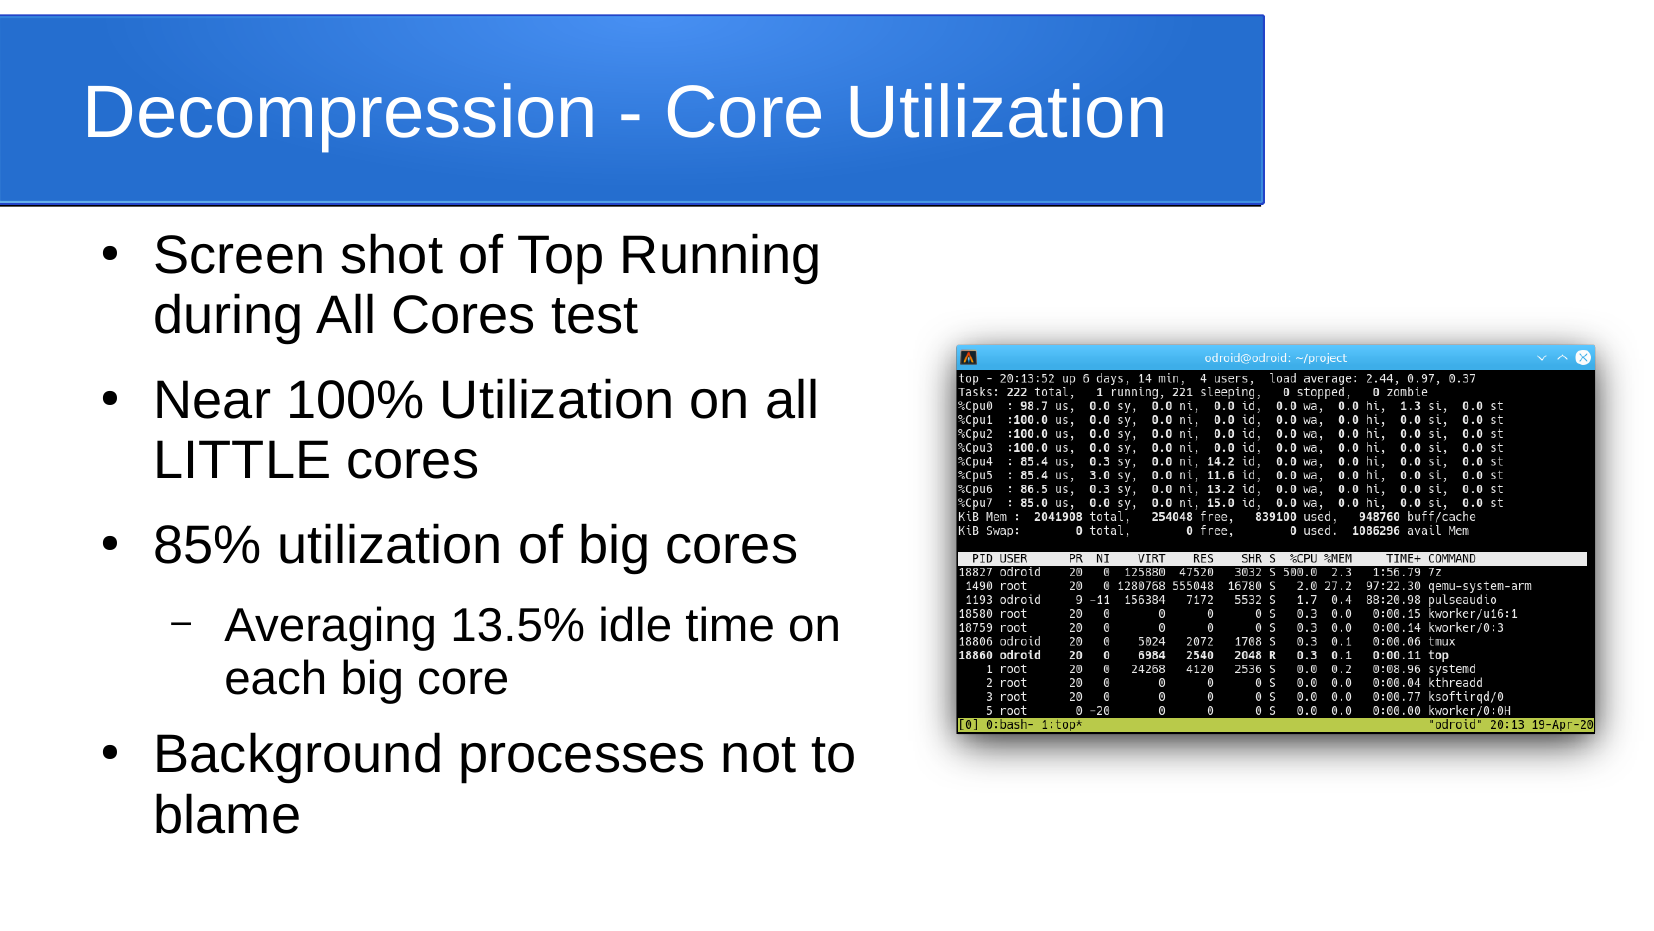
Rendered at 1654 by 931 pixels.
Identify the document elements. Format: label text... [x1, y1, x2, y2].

title Decompression - Core Utilization [82, 35, 1235, 189]
list Screen shot of Top Running during All Cores test Near 100% Utilization on all LITTLE cores 85% utilization of big cores Averaging 13.5% idle time on each big core Background processes not to blame [82, 224, 901, 886]
picture [901, 299, 1651, 800]
